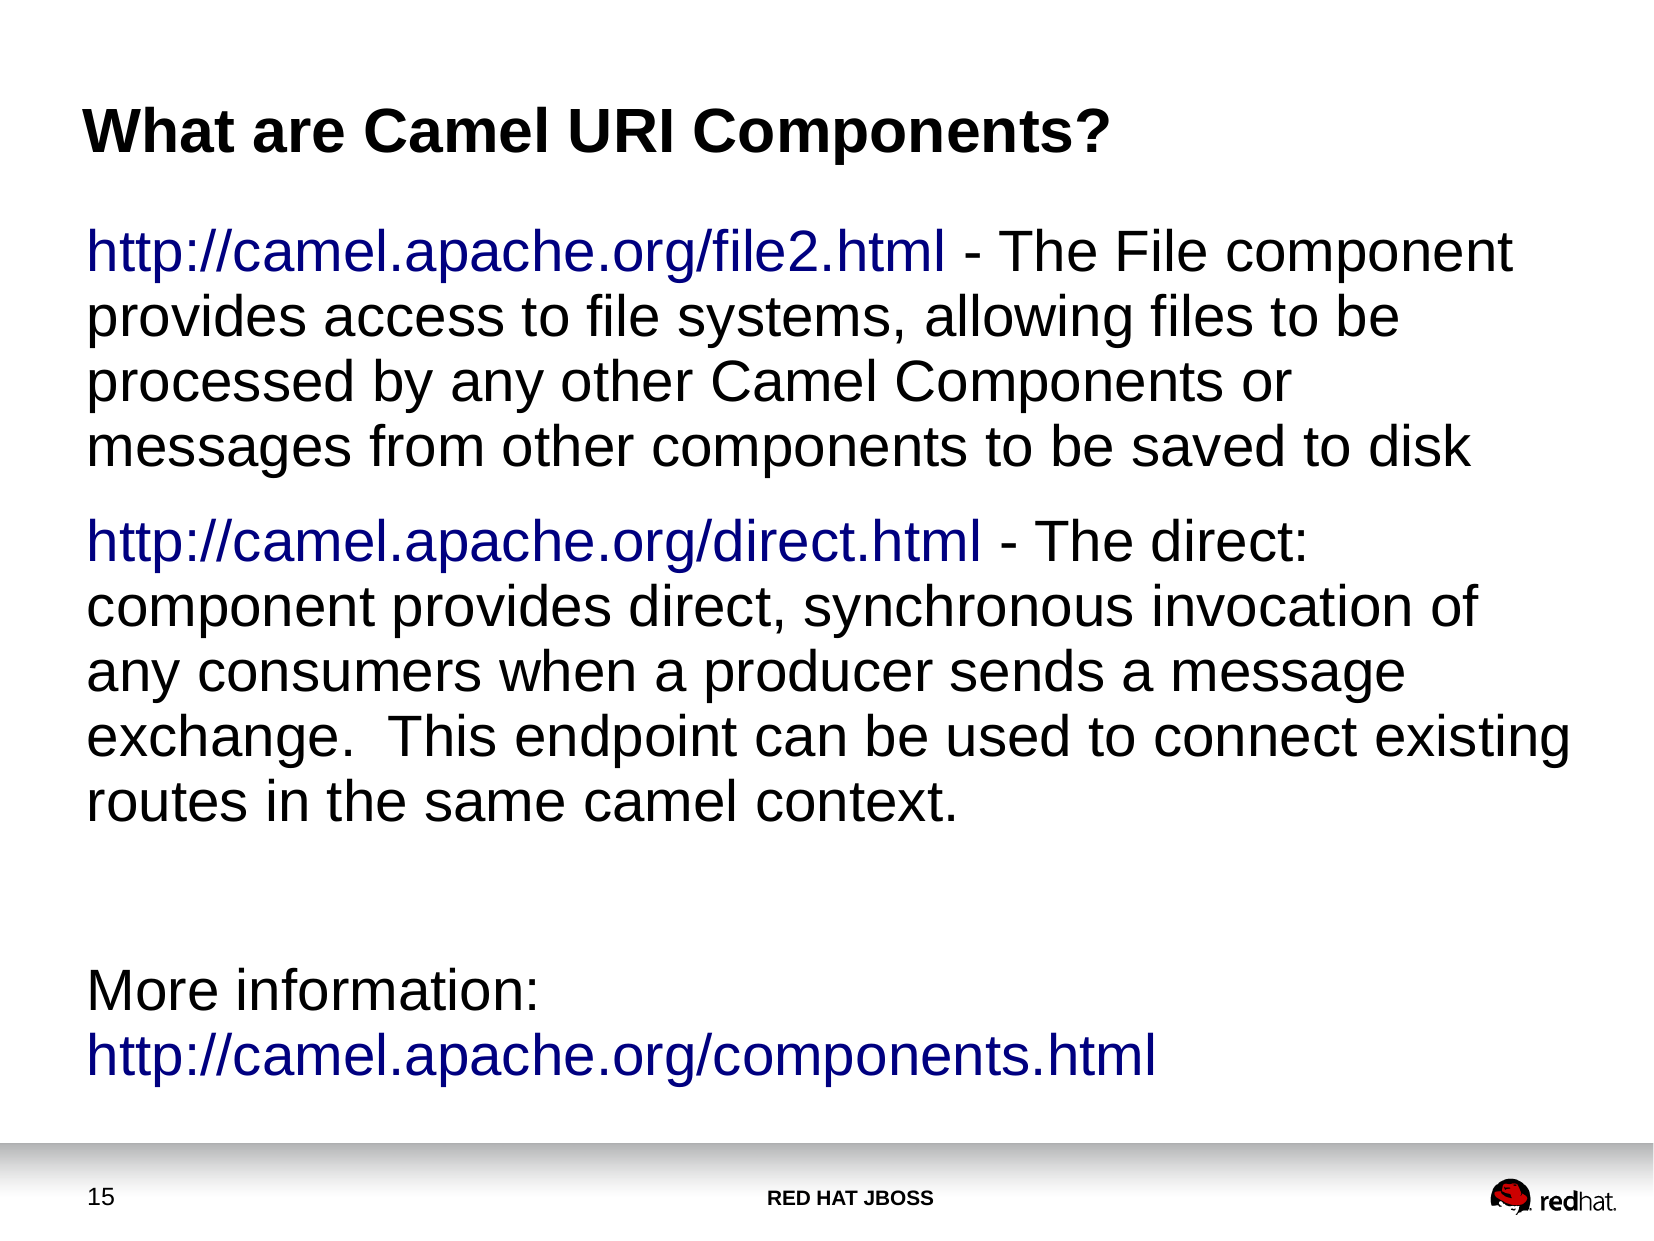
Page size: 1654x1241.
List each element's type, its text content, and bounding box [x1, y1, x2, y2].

list http://camel.apache.org/file2.html - The File component provides access to file systems, allowing files to be processed by any other Camel Components or messages from other components to be saved to disk http://camel.apache.org/direct.html - The direct: component provides direct, synchronous invocation of any consumers when a producer sends a message exchange. This endpoint can be used to connect existing routes in the same camel context. More information: http://camel.apache.org/components.html [86, 219, 1576, 1183]
picture [0, 1143, 1654, 1241]
title What are Camel URI Components? [82, 37, 1571, 226]
